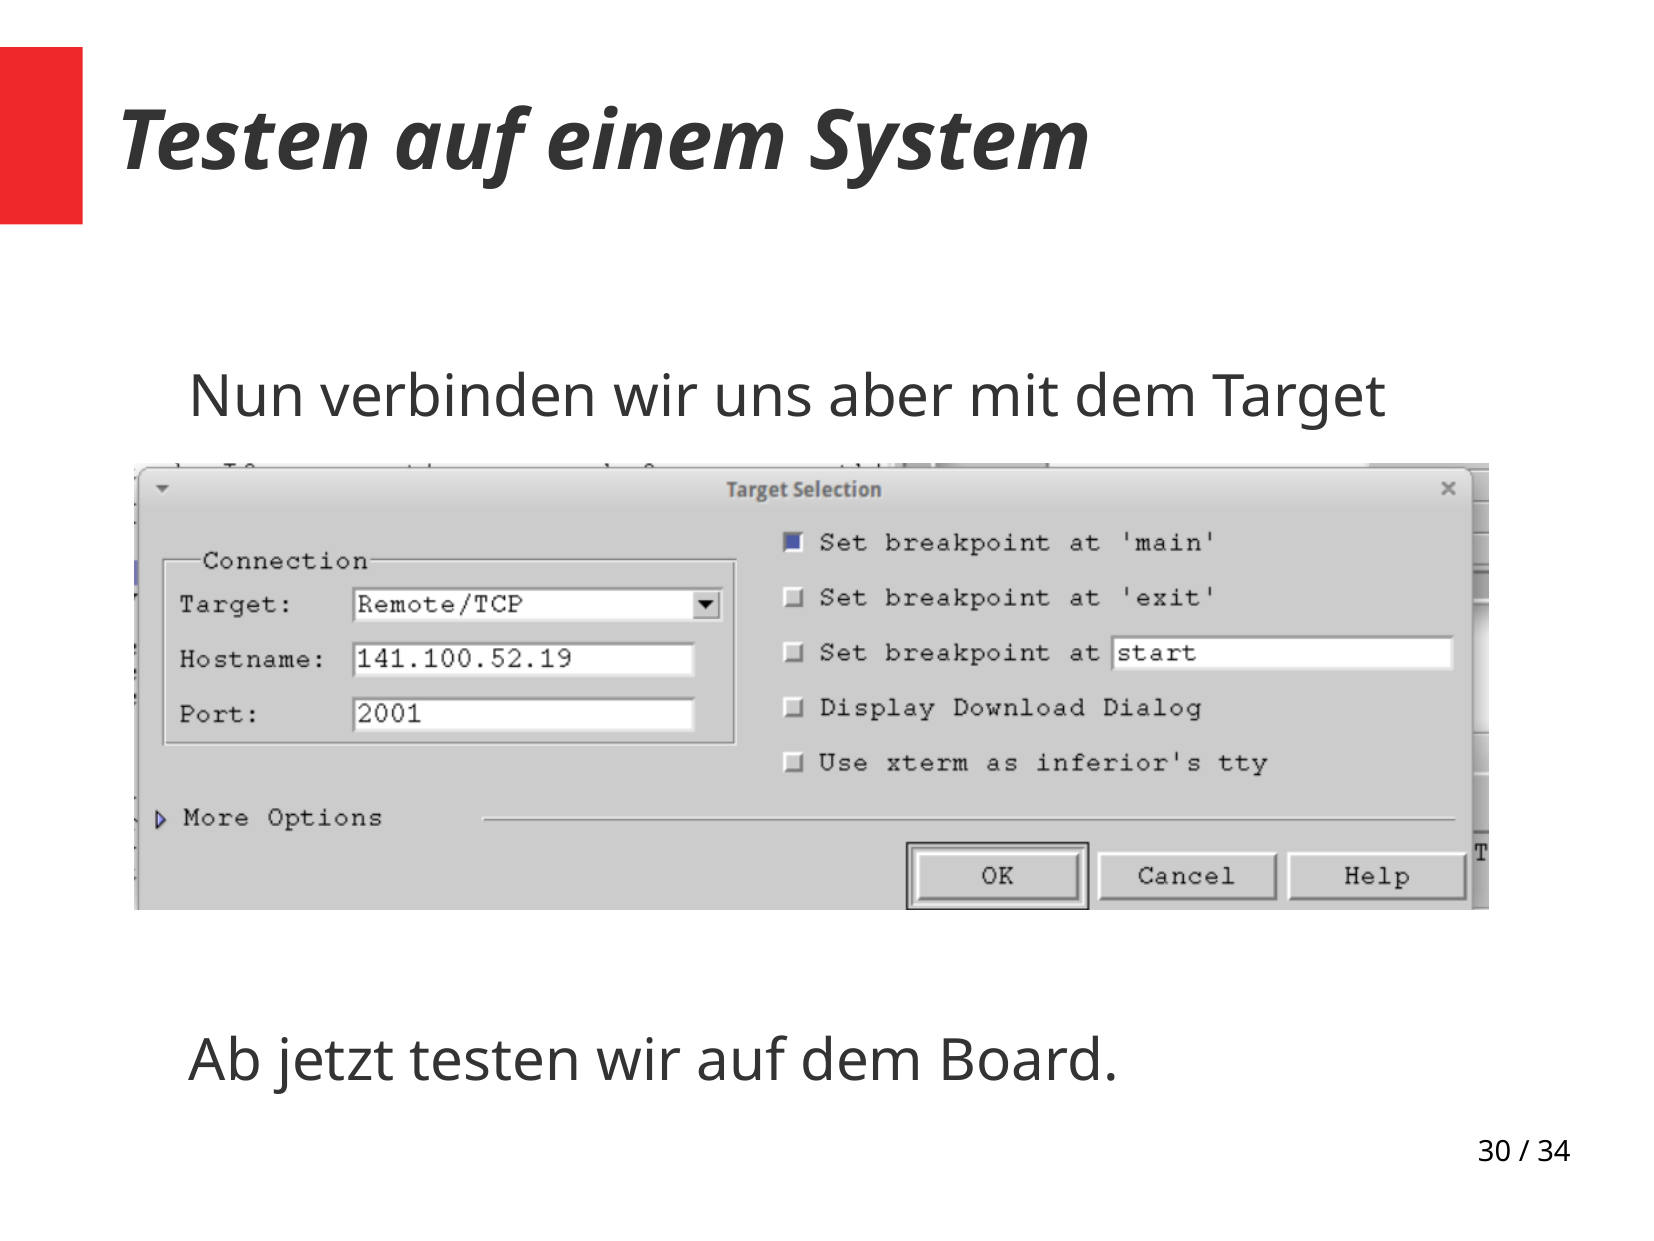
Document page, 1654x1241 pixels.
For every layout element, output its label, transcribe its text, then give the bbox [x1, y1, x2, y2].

picture [134, 463, 1489, 910]
title Testen auf einem System [116, 49, 1570, 225]
list Nun verbinden wir uns aber mit dem Target Ab jetzt testen wir auf dem Board. [118, 354, 1536, 1074]
